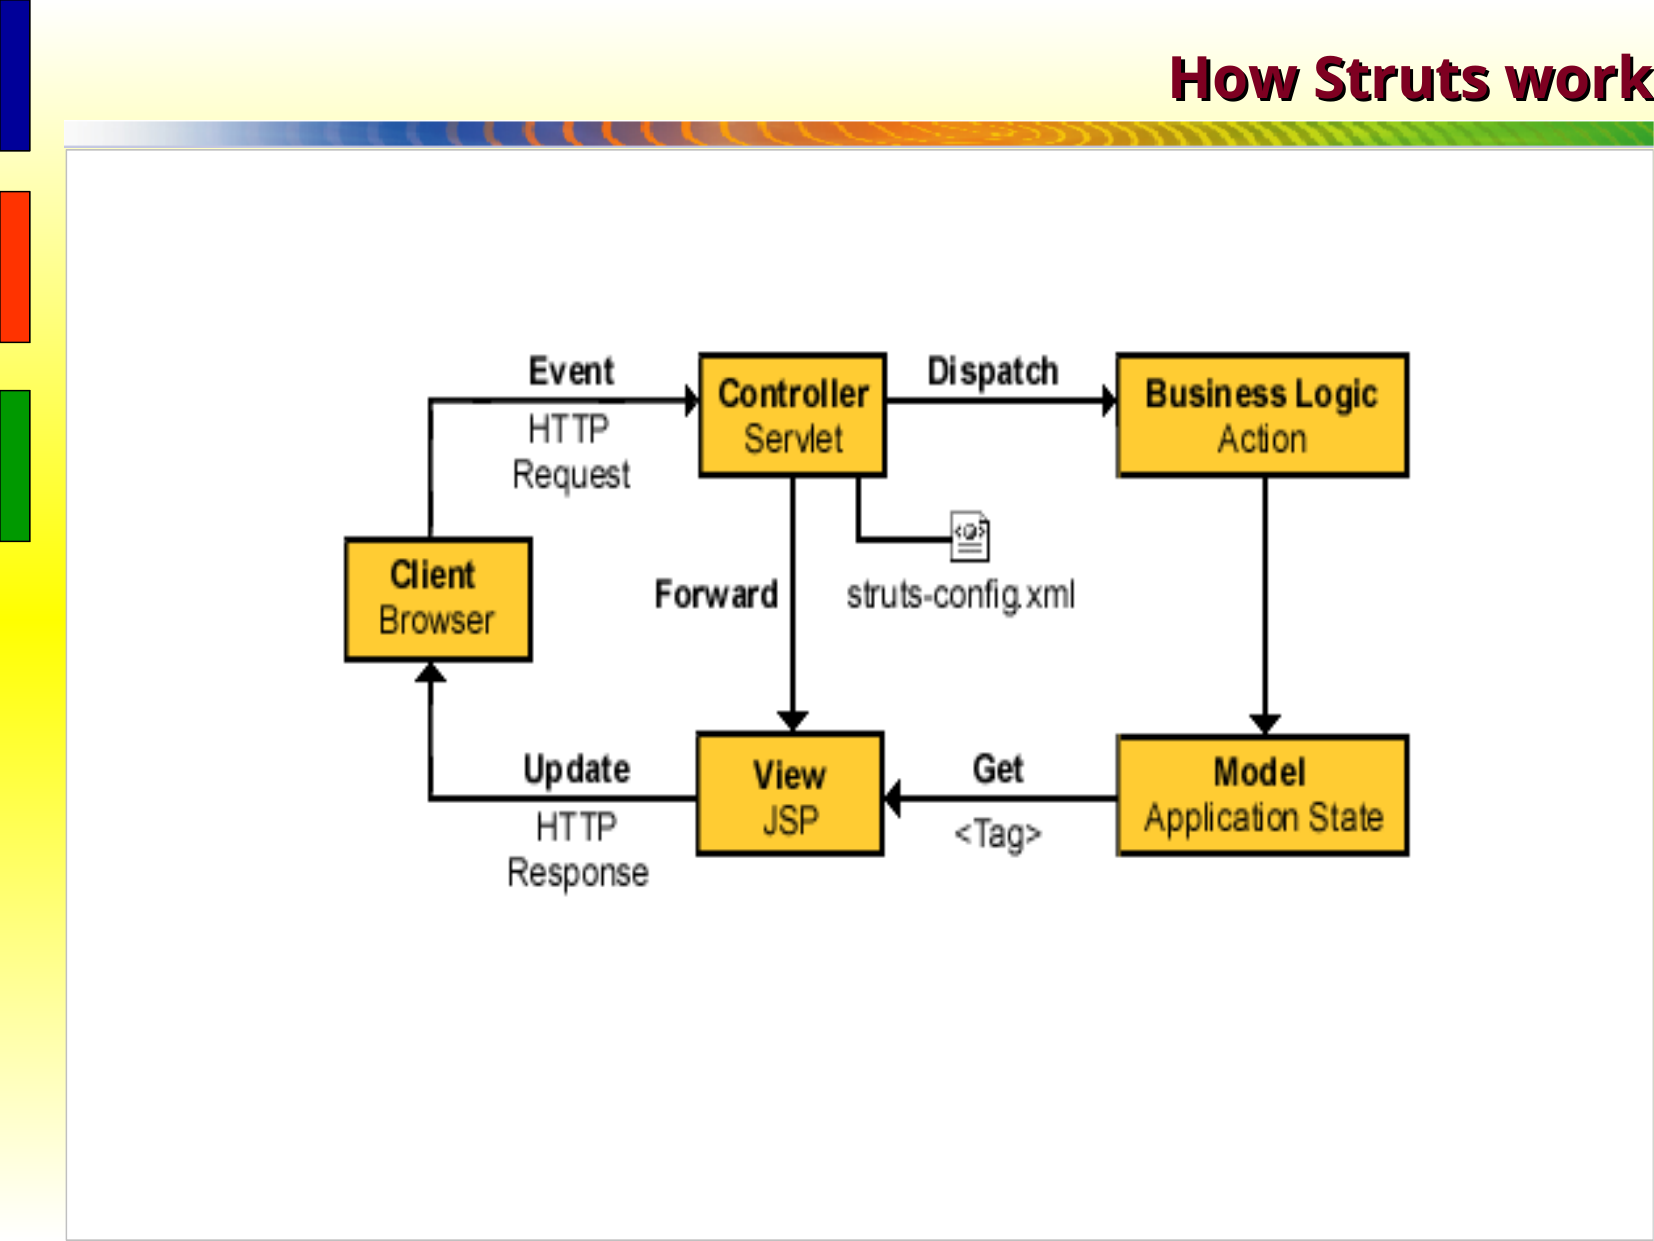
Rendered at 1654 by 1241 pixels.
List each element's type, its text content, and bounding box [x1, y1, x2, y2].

picture [337, 350, 1413, 901]
picture [64, 120, 201, 148]
title How Struts work [201, 8, 1654, 150]
